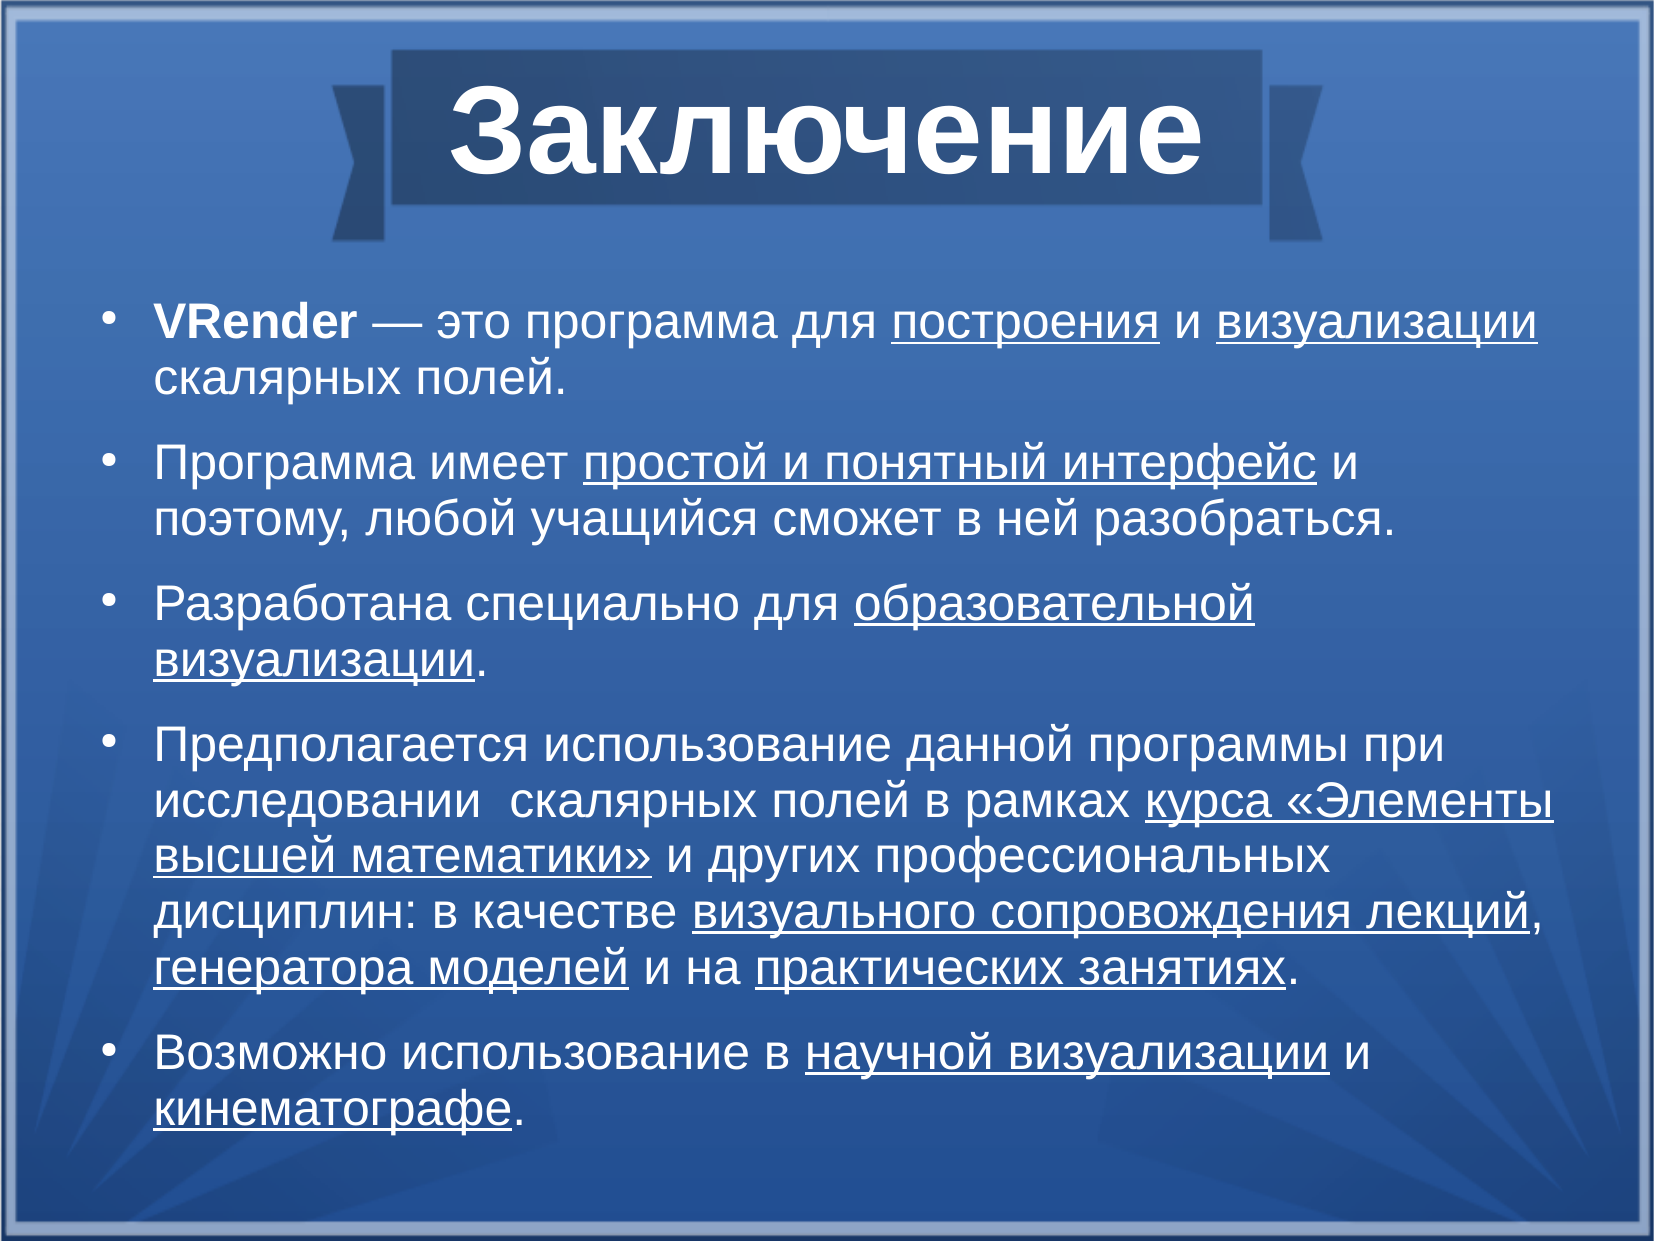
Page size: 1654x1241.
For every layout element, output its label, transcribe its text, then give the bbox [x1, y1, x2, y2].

list VRender — это программа для построения и визуализации скалярных полей. Программа имеет простой и понятный интерфейс и поэтому, любой учащийся сможет в ней разобраться. Разработана специально для образовательной визуализации. Предполагается использование данной программы при исследовании скалярных полей в рамках курса «Элементы высшей математики» и других профессиональных дисциплин: в качестве визуального сопровождения лекций, генератора моделей и на практических занятиях. Возможно использование в научной визуализации и кинематографе. [82, 290, 1571, 1158]
title Заключение [389, 49, 1264, 205]
picture [0, 0, 1654, 1241]
